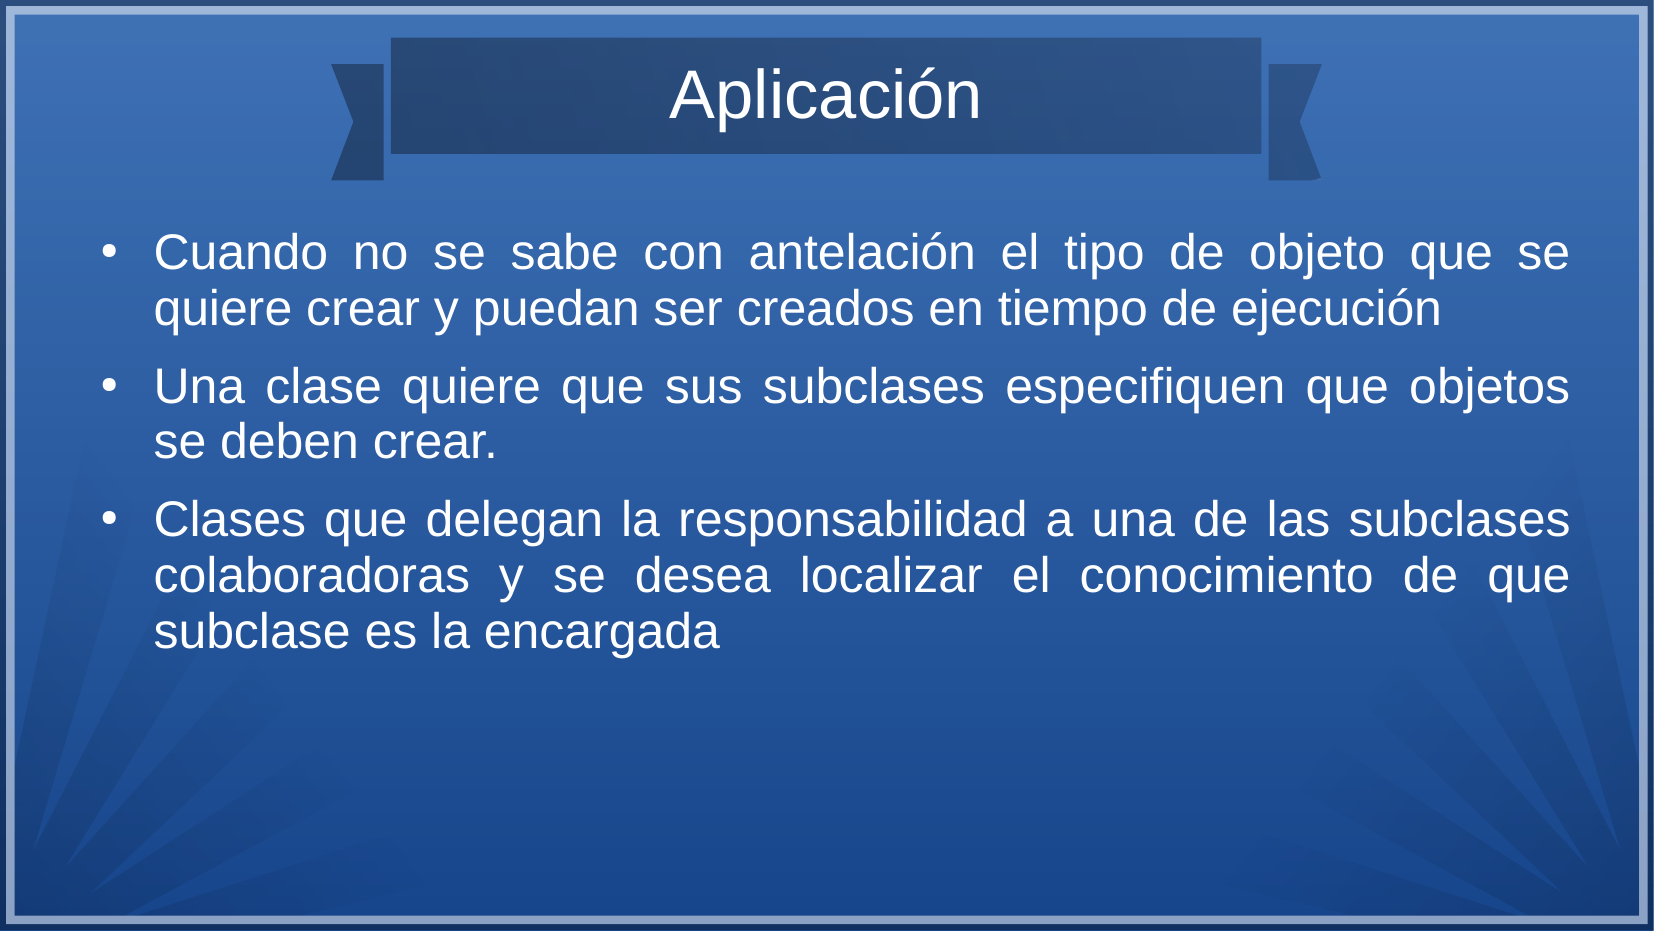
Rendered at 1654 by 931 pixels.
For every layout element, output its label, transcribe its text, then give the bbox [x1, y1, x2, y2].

list Cuando no se sabe con antelación el tipo de objeto que se quiere crear y puedan ser creados en tiempo de ejecución Una clase quiere que sus subclases especifiquen que objetos se deben crear. Clases que delegan la responsabilidad a una de las subclases colaboradoras y se desea localizar el conocimiento de que subclase es la encargada [82, 224, 1571, 848]
title Aplicación [389, 35, 1264, 154]
